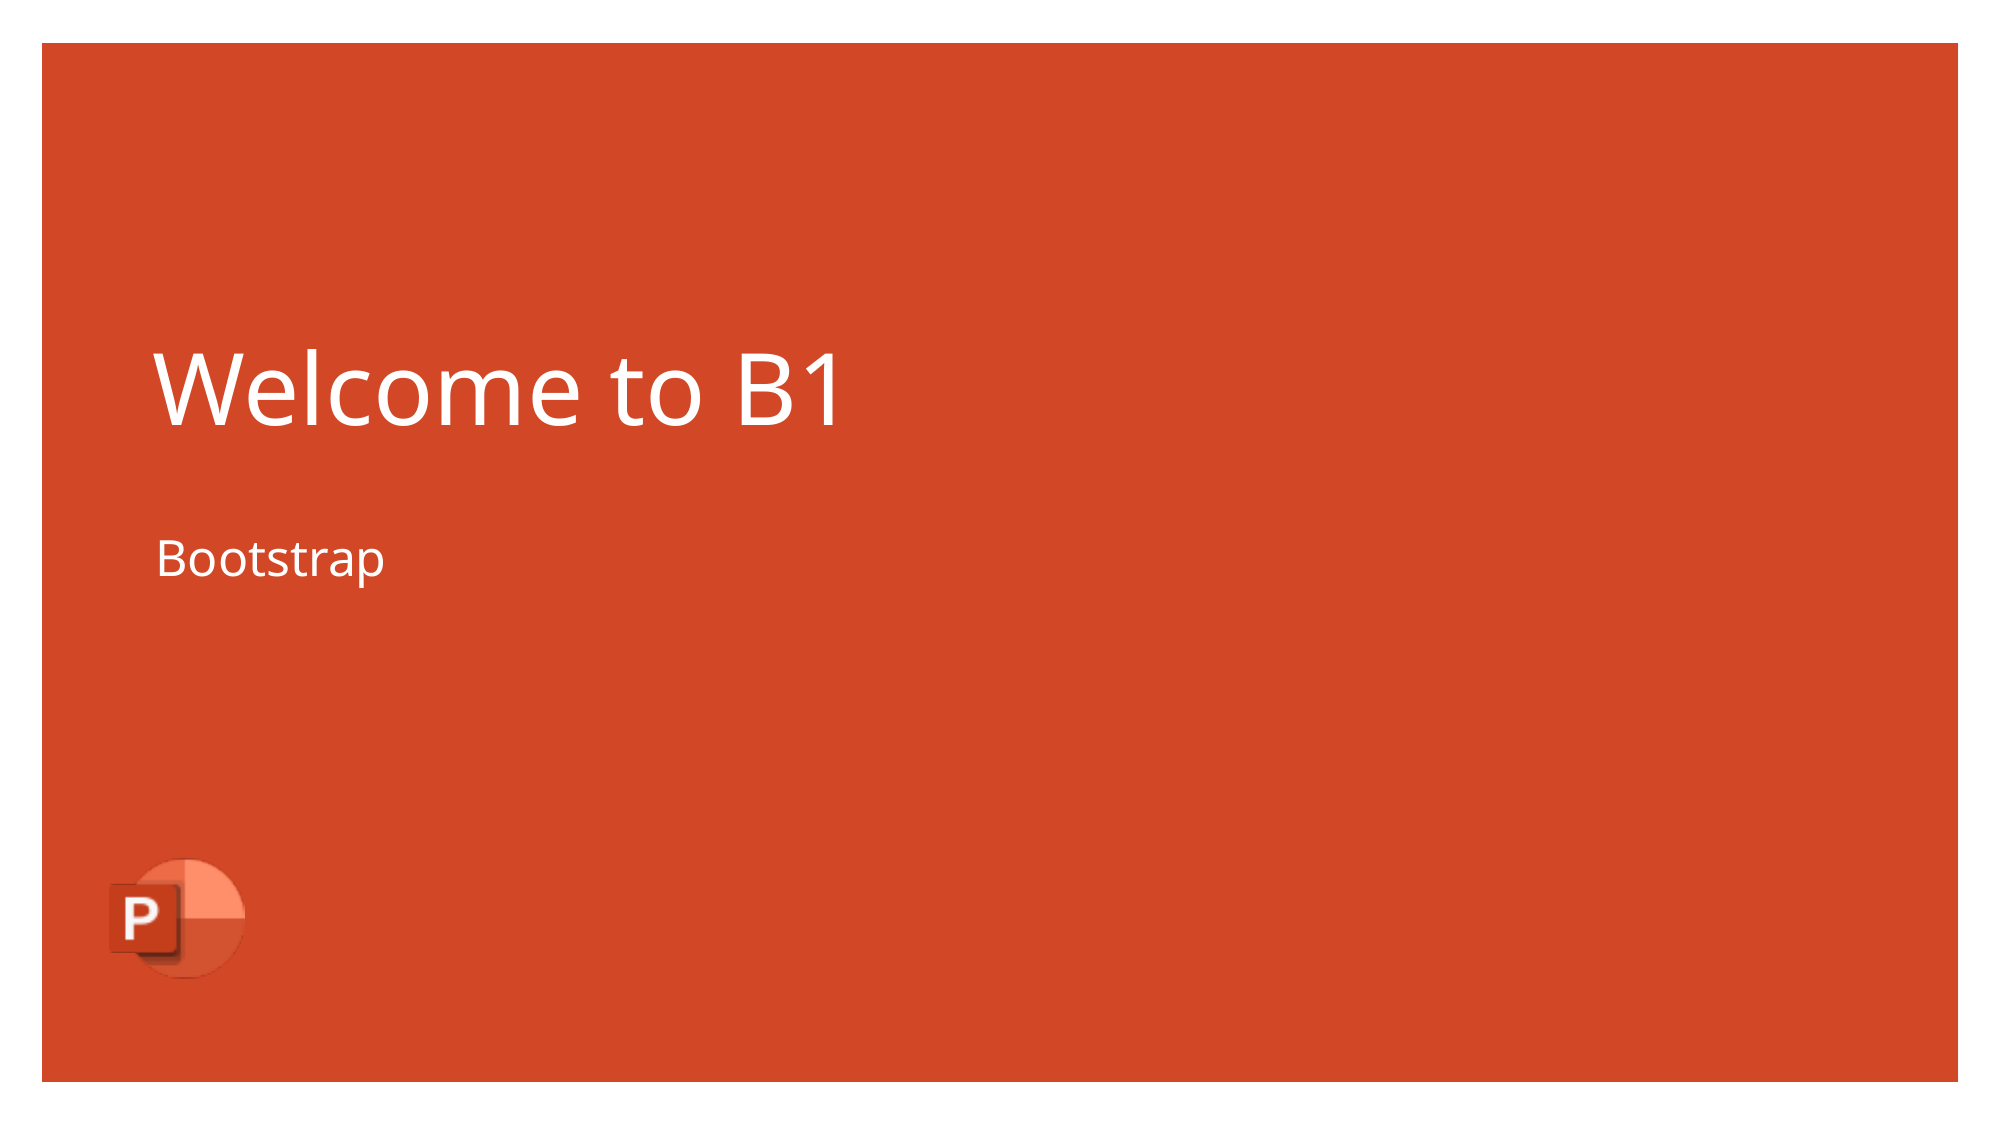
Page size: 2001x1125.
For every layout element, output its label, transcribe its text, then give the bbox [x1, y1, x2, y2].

title Welcome to B1 [137, 190, 1863, 583]
subtitle Bootstrap [140, 481, 1713, 668]
picture [109, 851, 245, 987]
